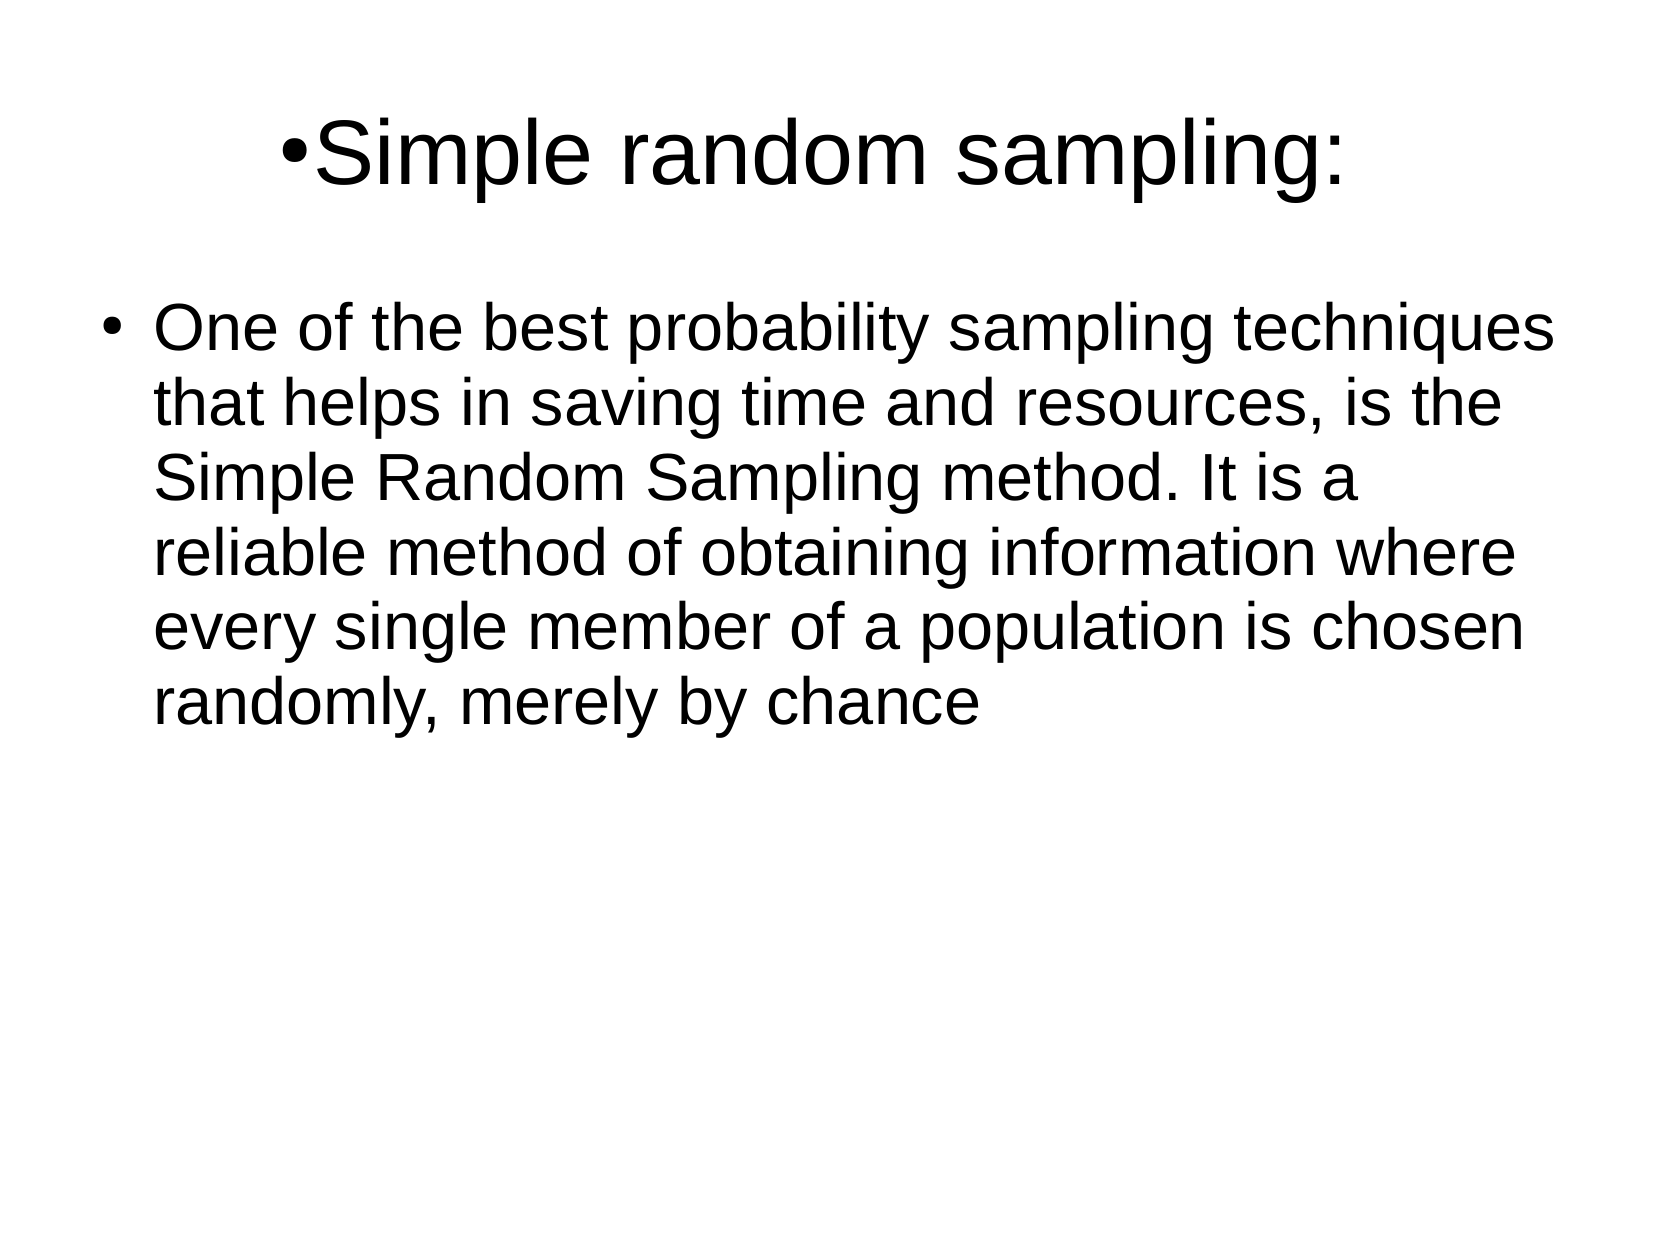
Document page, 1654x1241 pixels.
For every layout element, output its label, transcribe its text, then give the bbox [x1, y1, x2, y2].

list One of the best probability sampling techniques that helps in saving time and resources, is the Simple Random Sampling method. It is a reliable method of obtaining information where every single member of a population is chosen randomly, merely by chance [82, 290, 1571, 1010]
title Simple random sampling: [82, 49, 1571, 257]
